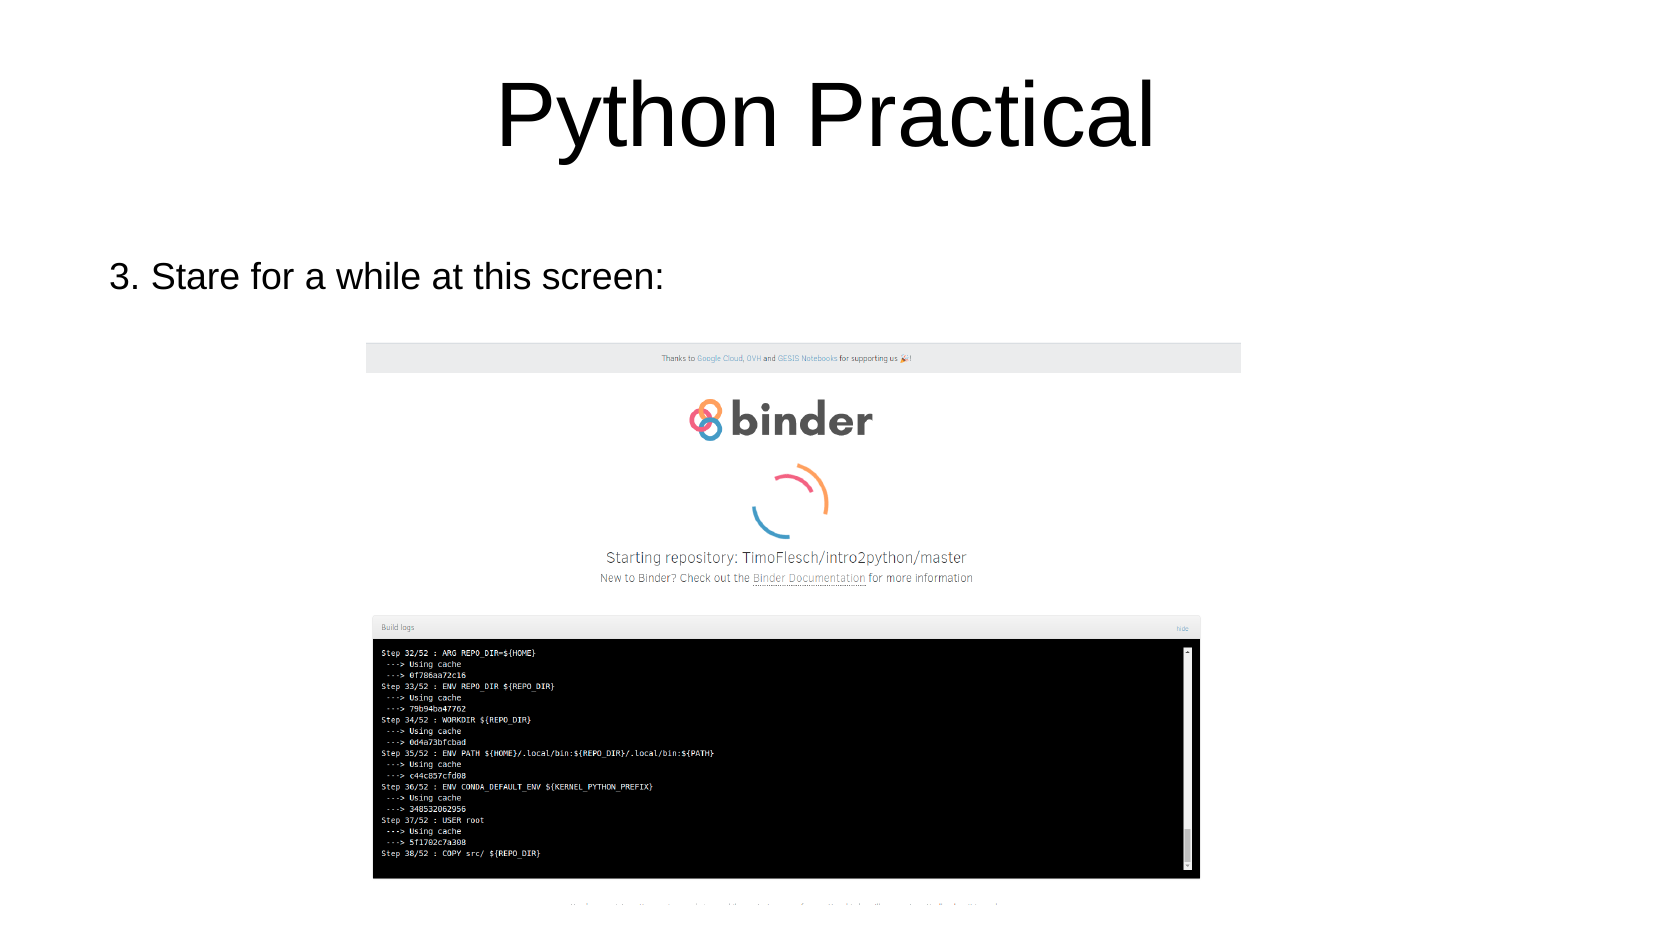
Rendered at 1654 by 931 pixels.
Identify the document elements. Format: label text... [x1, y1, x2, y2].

picture [366, 342, 1241, 905]
title Python Practical [82, 37, 1571, 193]
text_box 3. Stare for a while at this screen: [94, 248, 681, 347]
